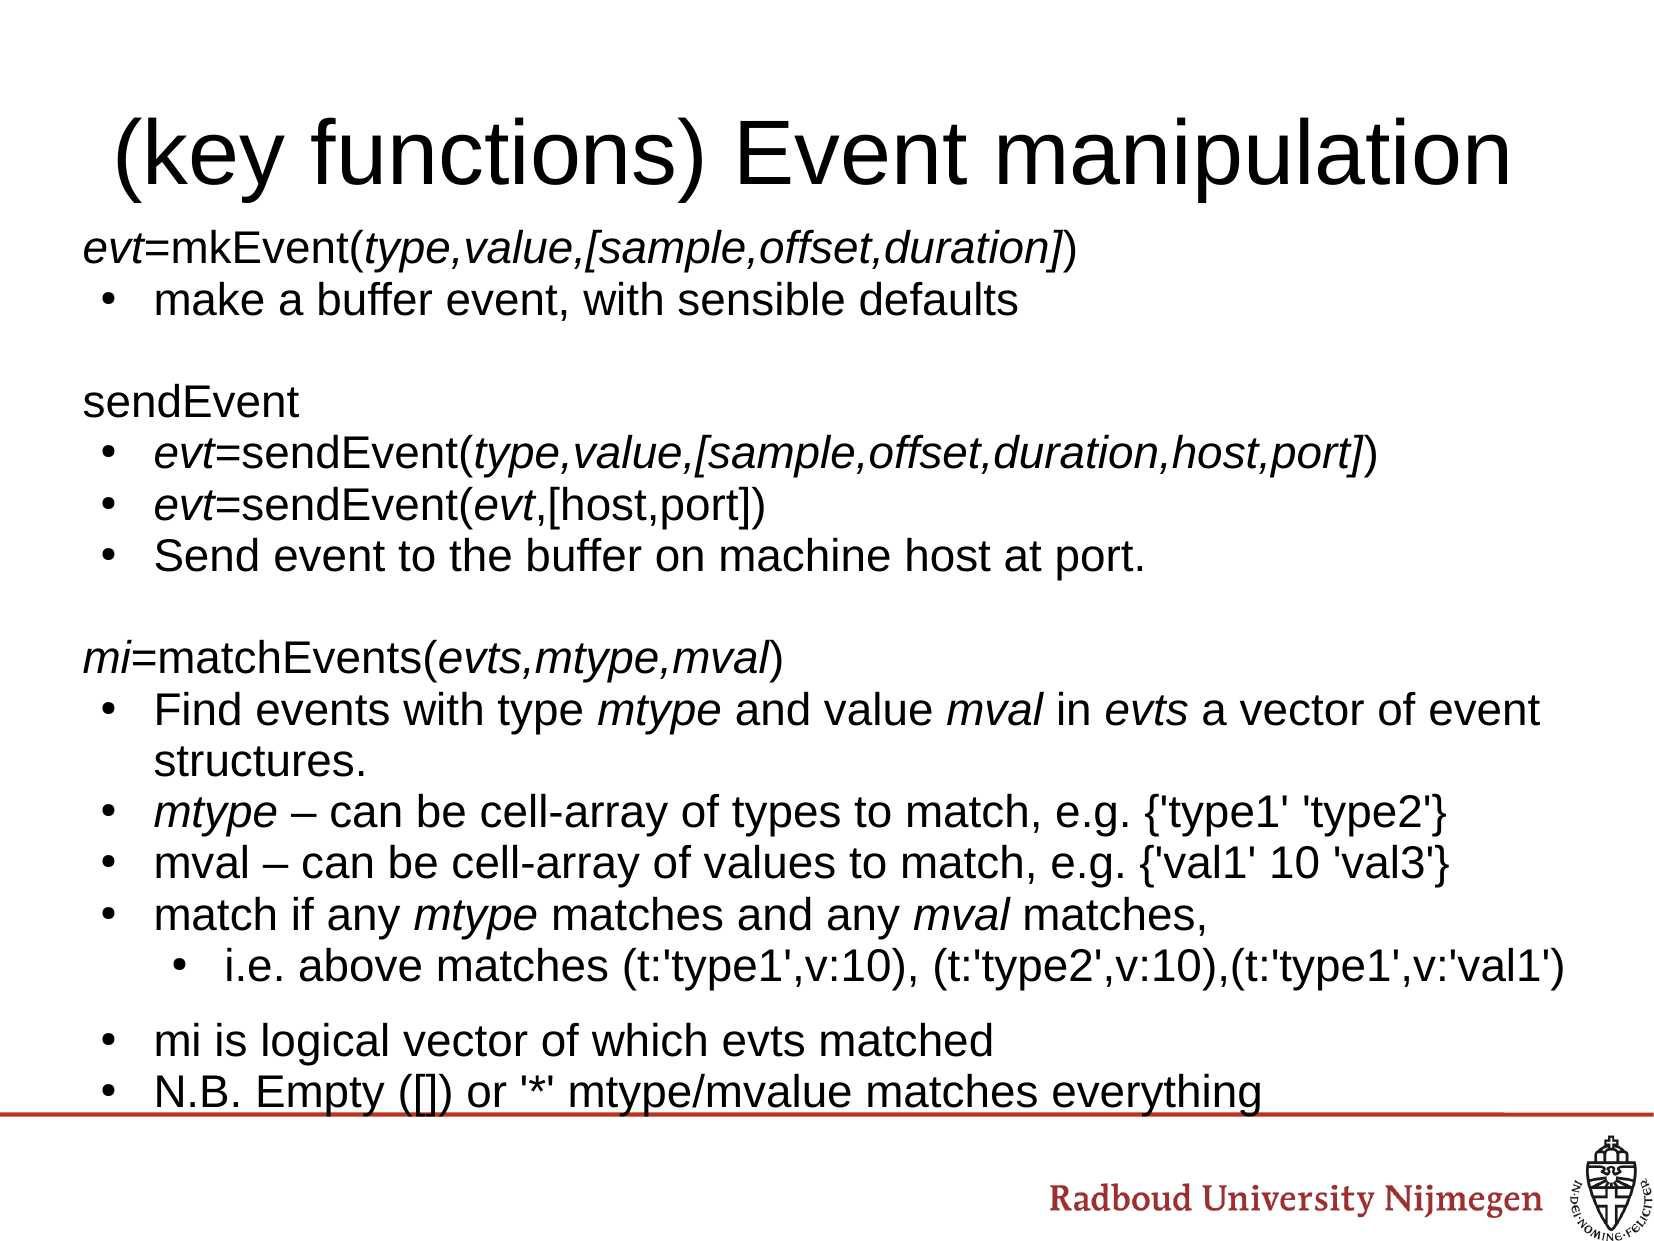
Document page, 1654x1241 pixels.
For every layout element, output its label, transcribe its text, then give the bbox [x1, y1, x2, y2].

list evt=mkEvent(type,value,[sample,offset,duration]) make a buffer event, with sensible defaults sendEvent evt=sendEvent(type,value,[sample,offset,duration,host,port]) evt=sendEvent(evt,[host,port]) Send event to the buffer on machine host at port. mi=matchEvents(evts,mtype,mval) Find events with type mtype and value mval in evts a vector of event structures. mtype – can be cell-array of types to match, e.g. {'type1' 'type2'} mval – can be cell-array of values to match, e.g. {'val1' 10 'val3'} match if any mtype matches and any mval matches, i.e. above matches (t:'type1',v:10), (t:'type2',v:10),(t:'type1',v:'val1') mi is logical vector of which evts matched N.B. Empty ([]) or '*' mtype/mvalue matches everything [82, 222, 1571, 1114]
picture [1050, 1134, 1654, 1241]
title (key functions) Event manipulation [82, 49, 1571, 222]
